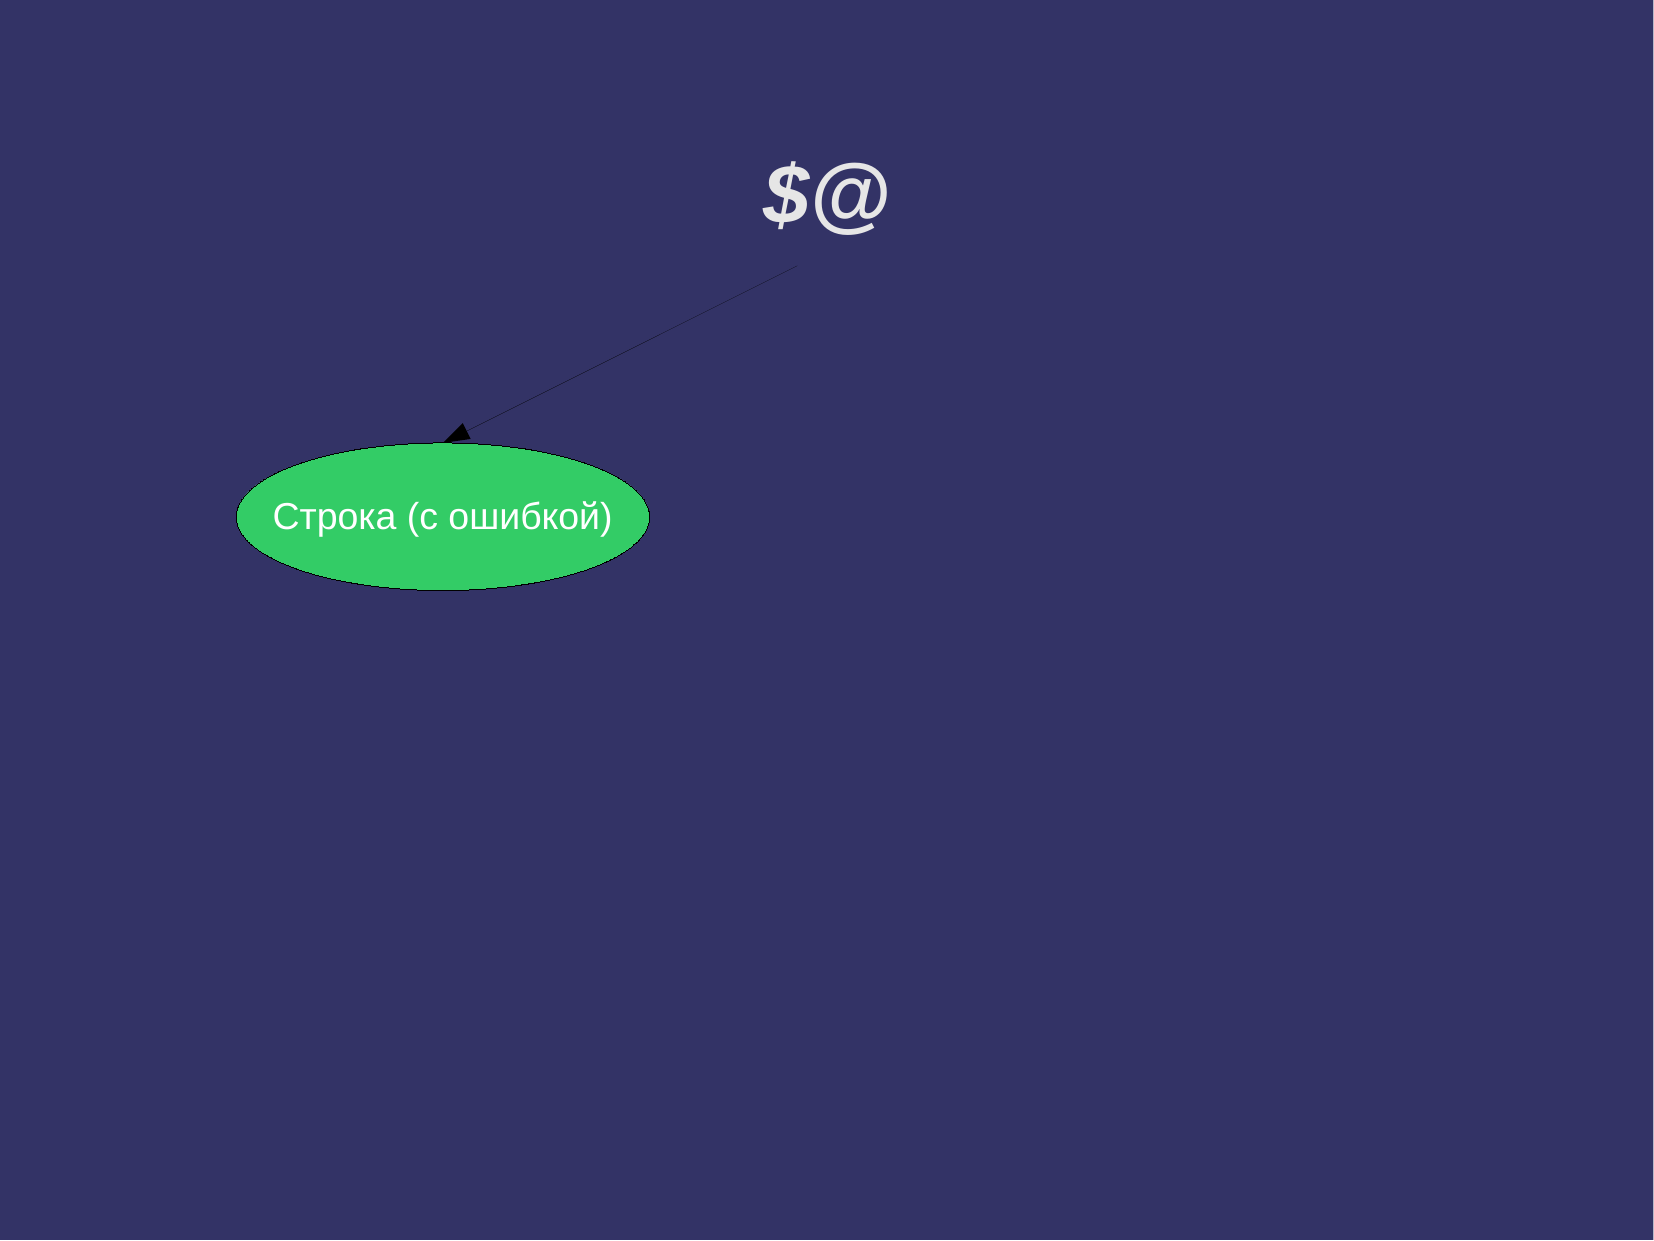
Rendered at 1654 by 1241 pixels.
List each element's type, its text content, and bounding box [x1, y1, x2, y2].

text_box Строка (с ошибкой) [236, 442, 650, 591]
title $@ [118, 90, 1536, 298]
